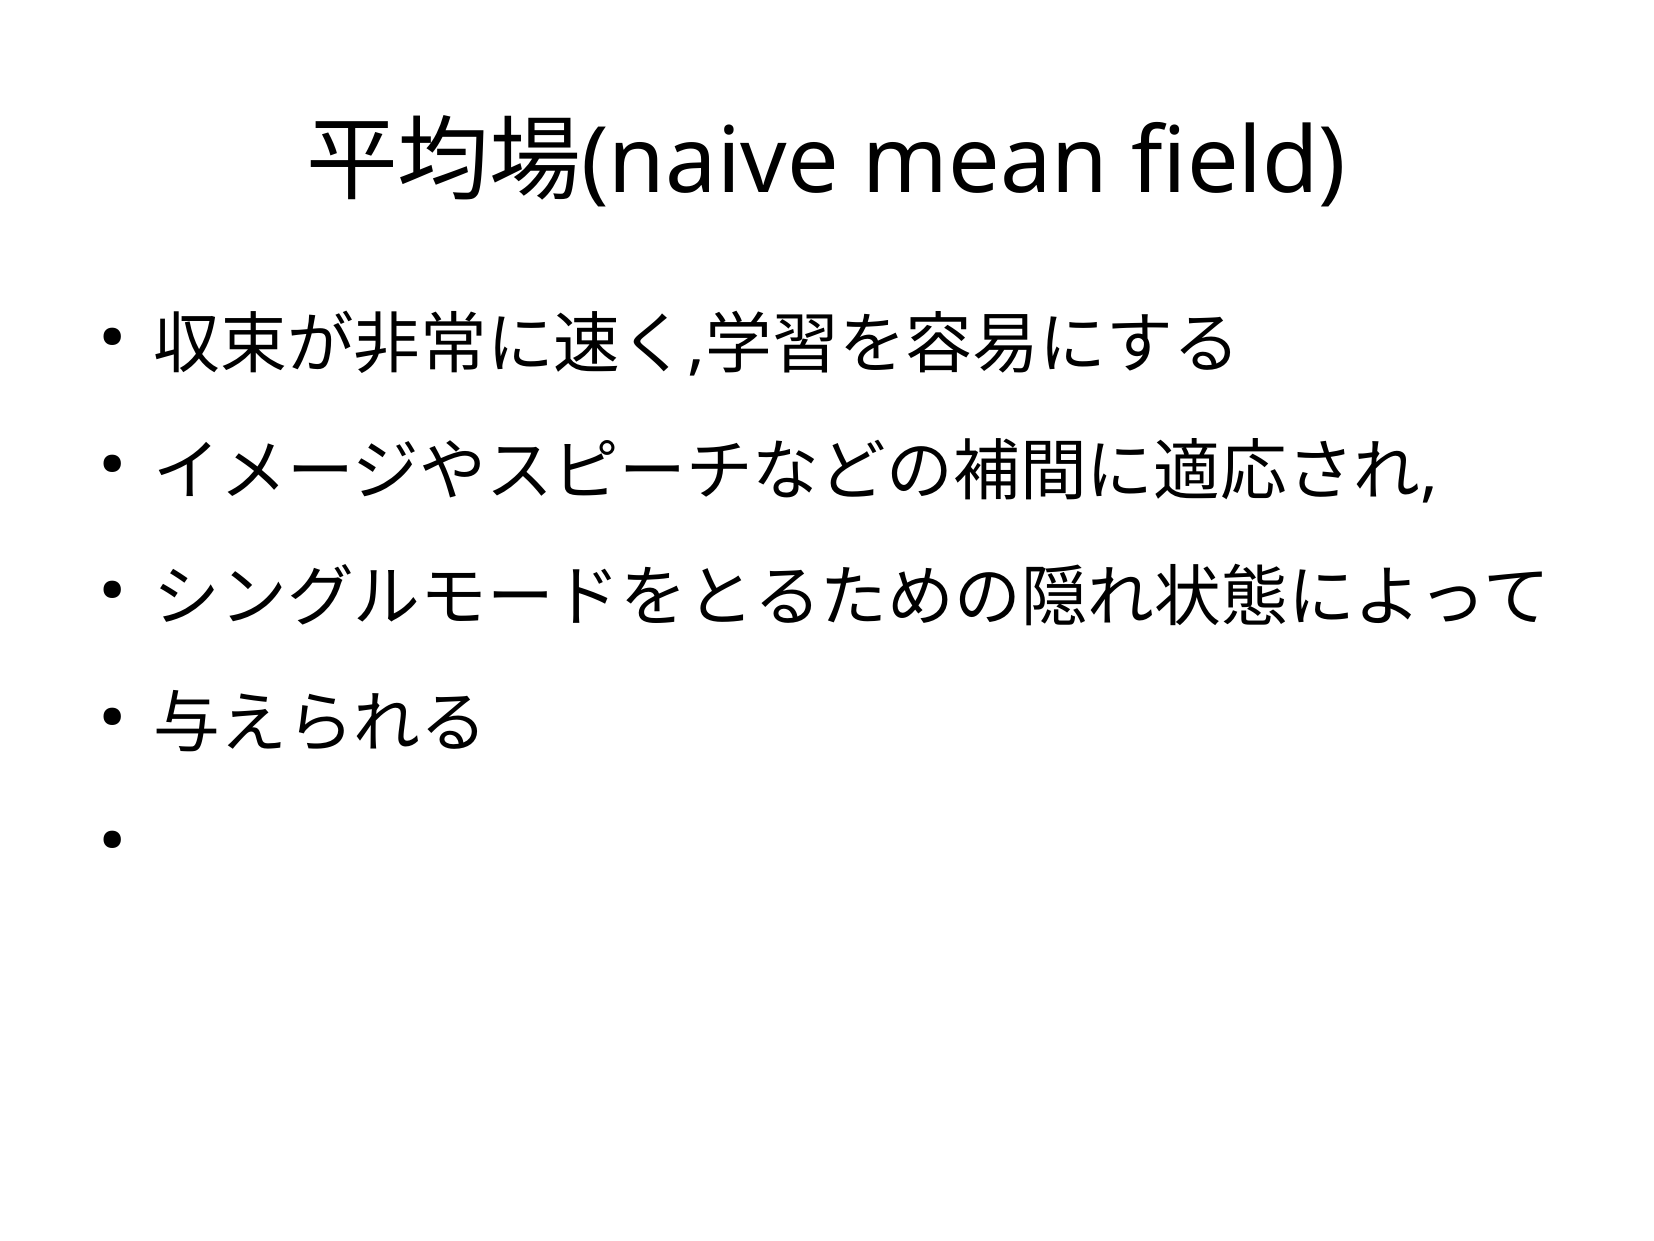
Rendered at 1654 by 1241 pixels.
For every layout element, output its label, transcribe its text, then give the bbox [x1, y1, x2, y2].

title 平均場(naive mean field) [82, 56, 1571, 250]
list 収束が非常に速く,学習を容易にする イメージやスピーチなどの補間に適応され, シングルモードをとるための隠れ状態によって 与えられる [82, 290, 1571, 1109]
